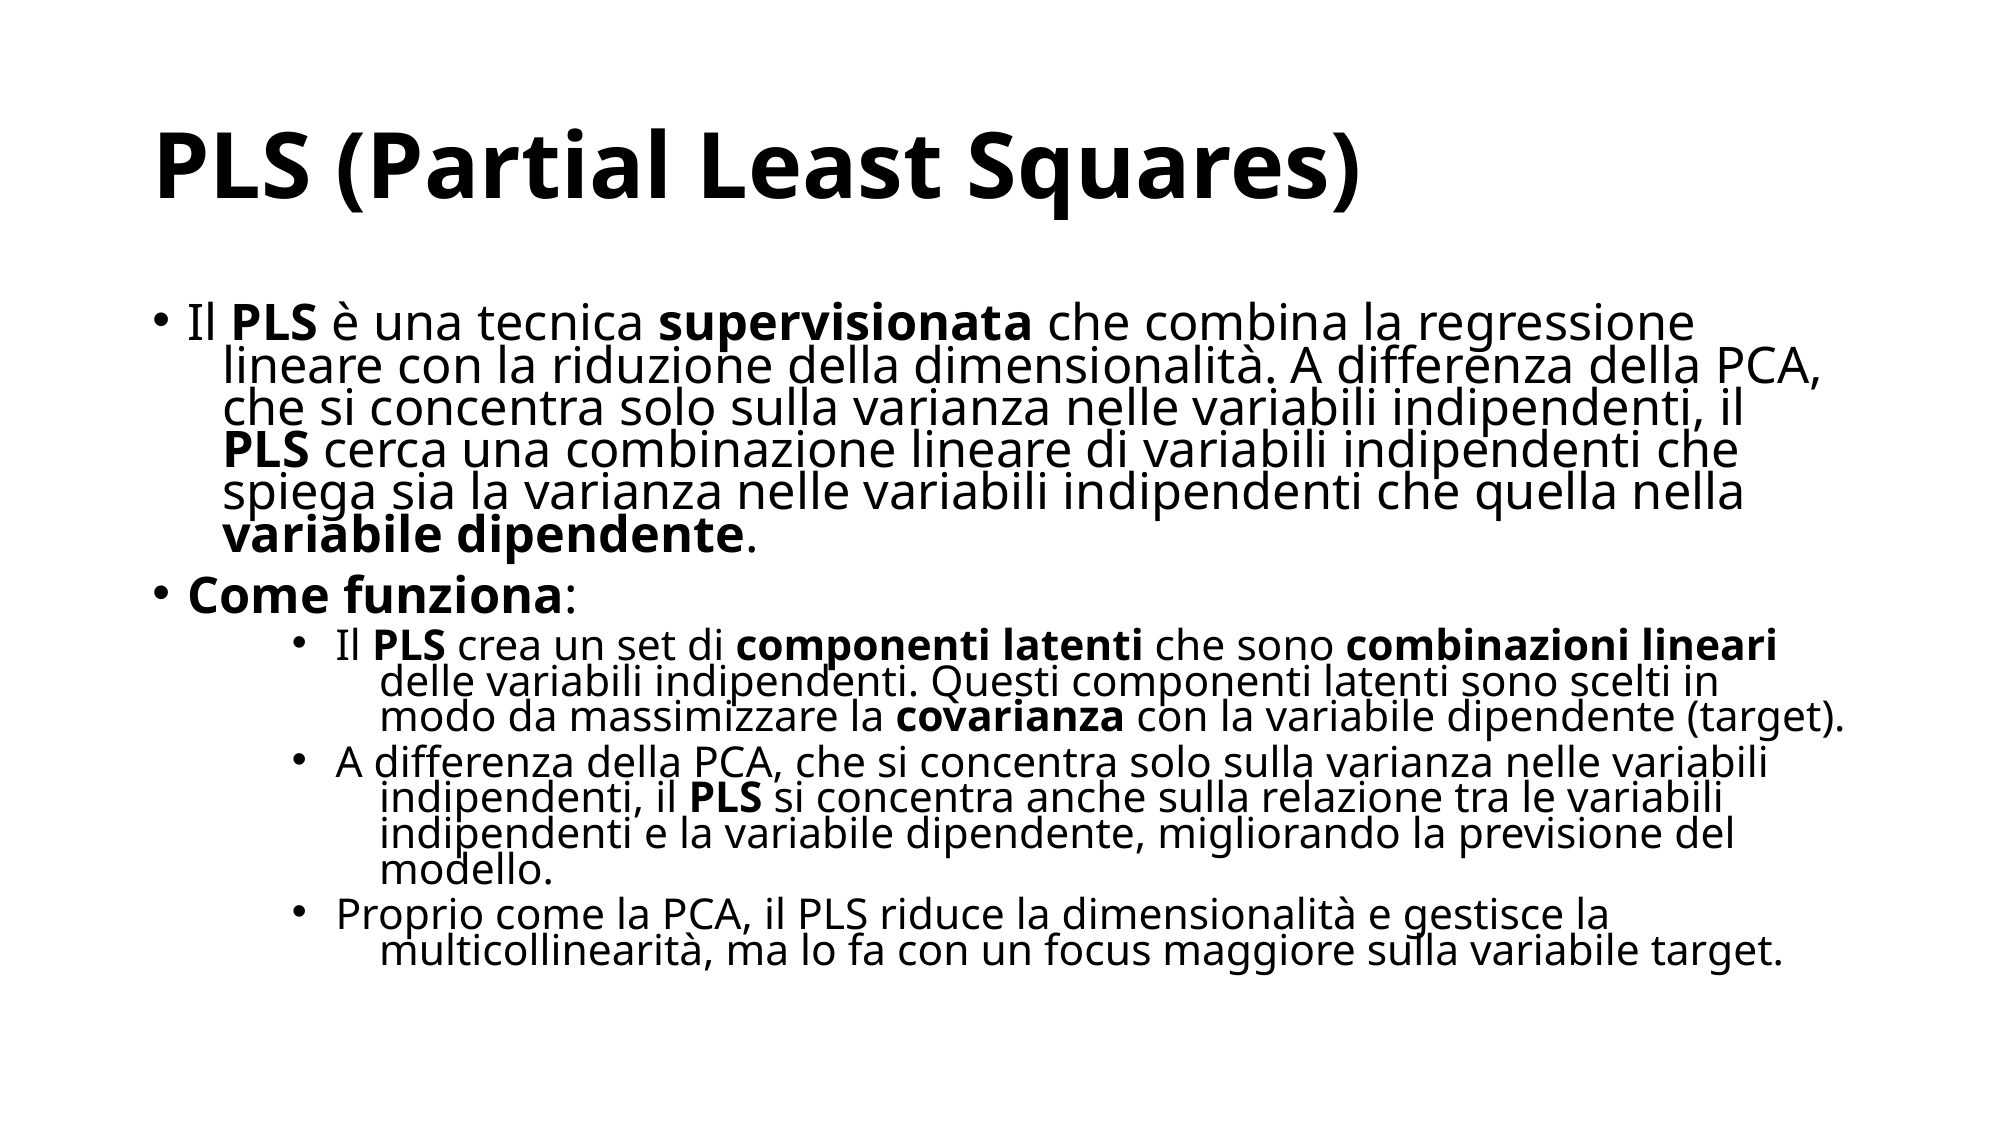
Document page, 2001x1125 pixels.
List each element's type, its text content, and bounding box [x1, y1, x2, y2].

title PLS (Partial Least Squares) [137, 59, 1863, 278]
list Il PLS è una tecnica supervisionata che combina la regressione lineare con la riduzione della dimensionalità. A differenza della PCA, che si concentra solo sulla varianza nelle variabili indipendenti, il PLS cerca una combinazione lineare di variabili indipendenti che spiega sia la varianza nelle variabili indipendenti che quella nella variabile dipendente. Come funziona: Il PLS crea un set di componenti latenti che sono combinazioni lineari delle variabili indipendenti. Questi componenti latenti sono scelti in modo da massimizzare la covarianza con la variabile dipendente (target). A differenza della PCA, che si concentra solo sulla varianza nelle variabili indipendenti, il PLS si concentra anche sulla relazione tra le variabili indipendenti e la variabile dipendente, migliorando la previsione del modello. Proprio come la PCA, il PLS riduce la dimensionalità e gestisce la multicollinearità, ma lo fa con un focus maggiore sulla variabile target. [137, 299, 1863, 1014]
